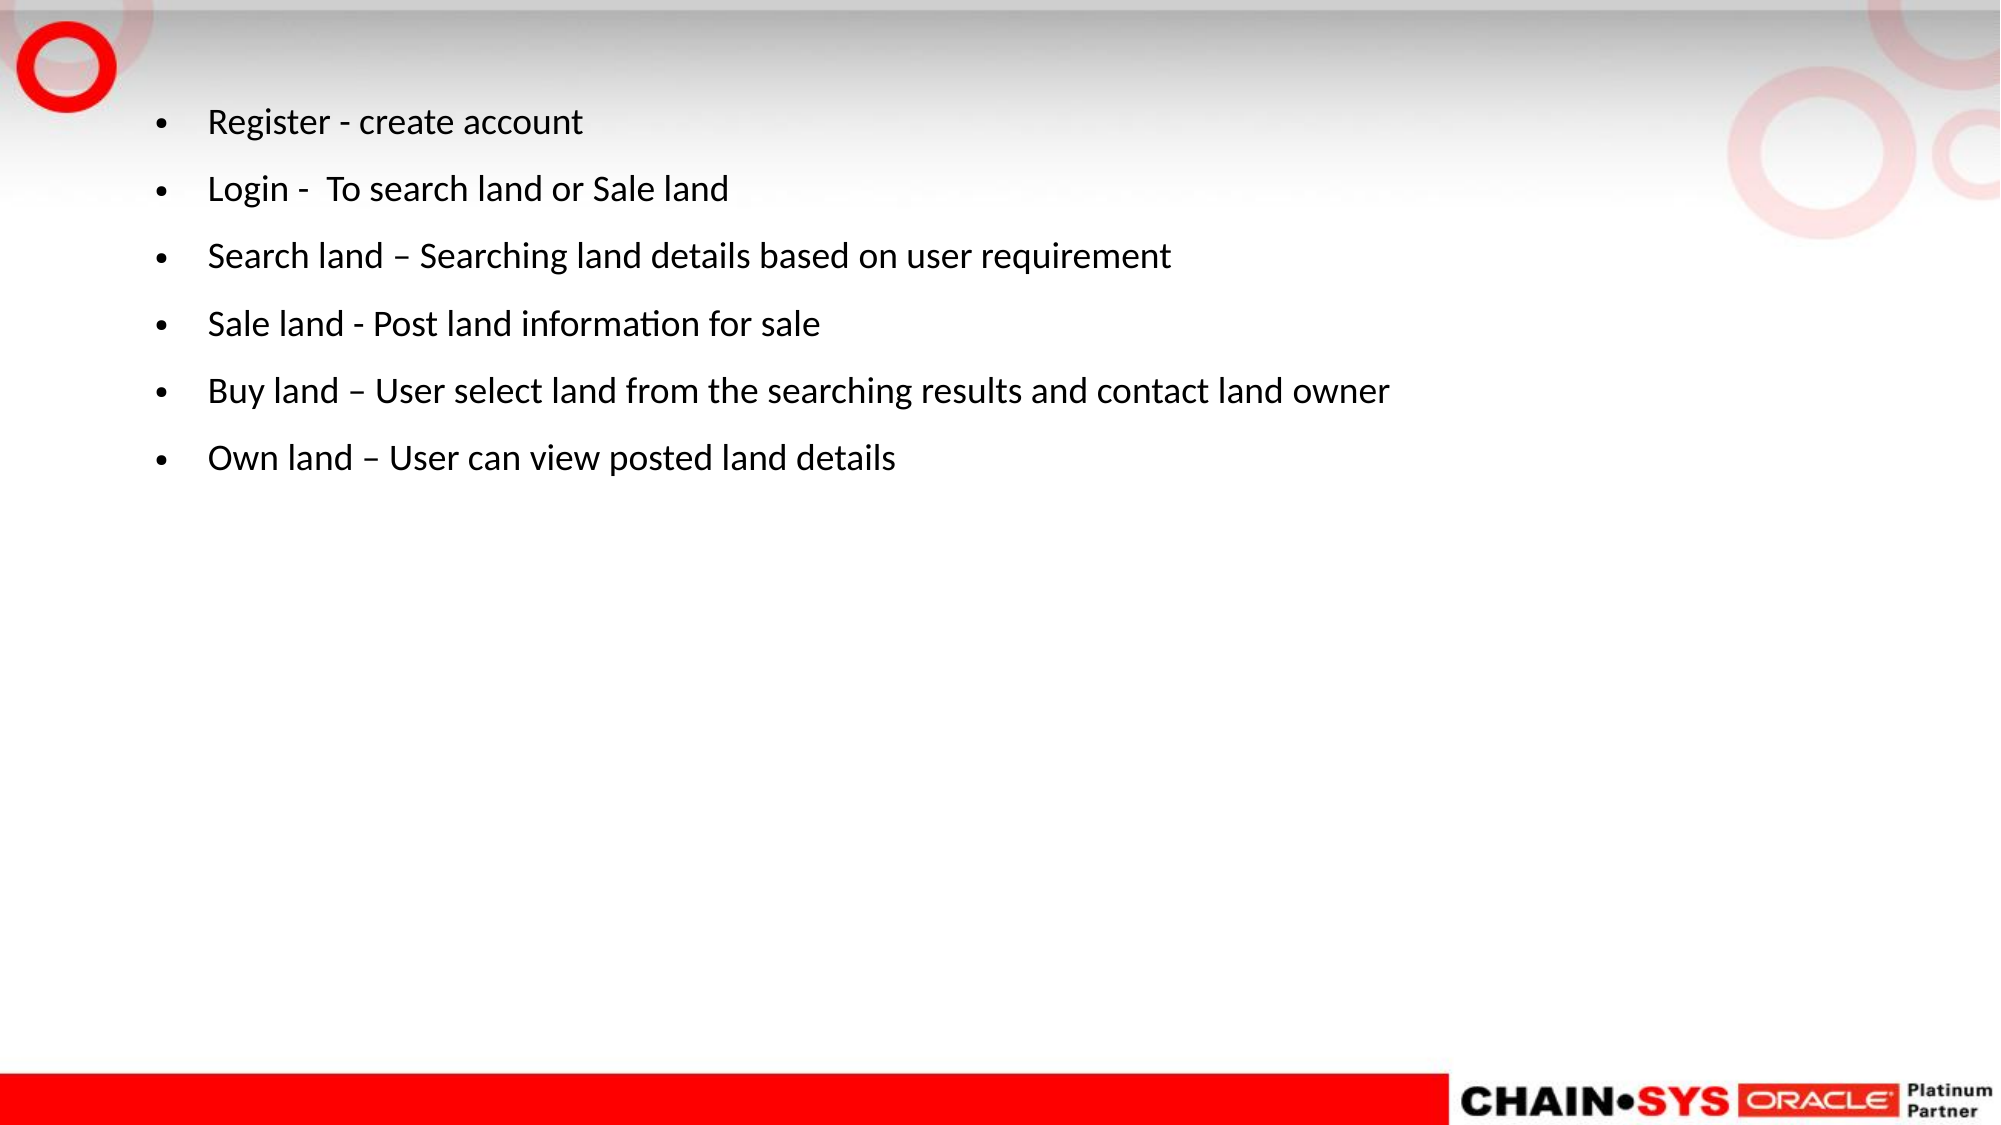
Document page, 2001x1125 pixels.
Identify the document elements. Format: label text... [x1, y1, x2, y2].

picture [0, 0, 2000, 1125]
list Register - create account Login - To search land or Sale land Search land – Searching land details based on user requirement Sale land - Post land information for sale Buy land – User select land from the searching results and contact land owner Own land – User can view posted land details [137, 106, 1938, 957]
